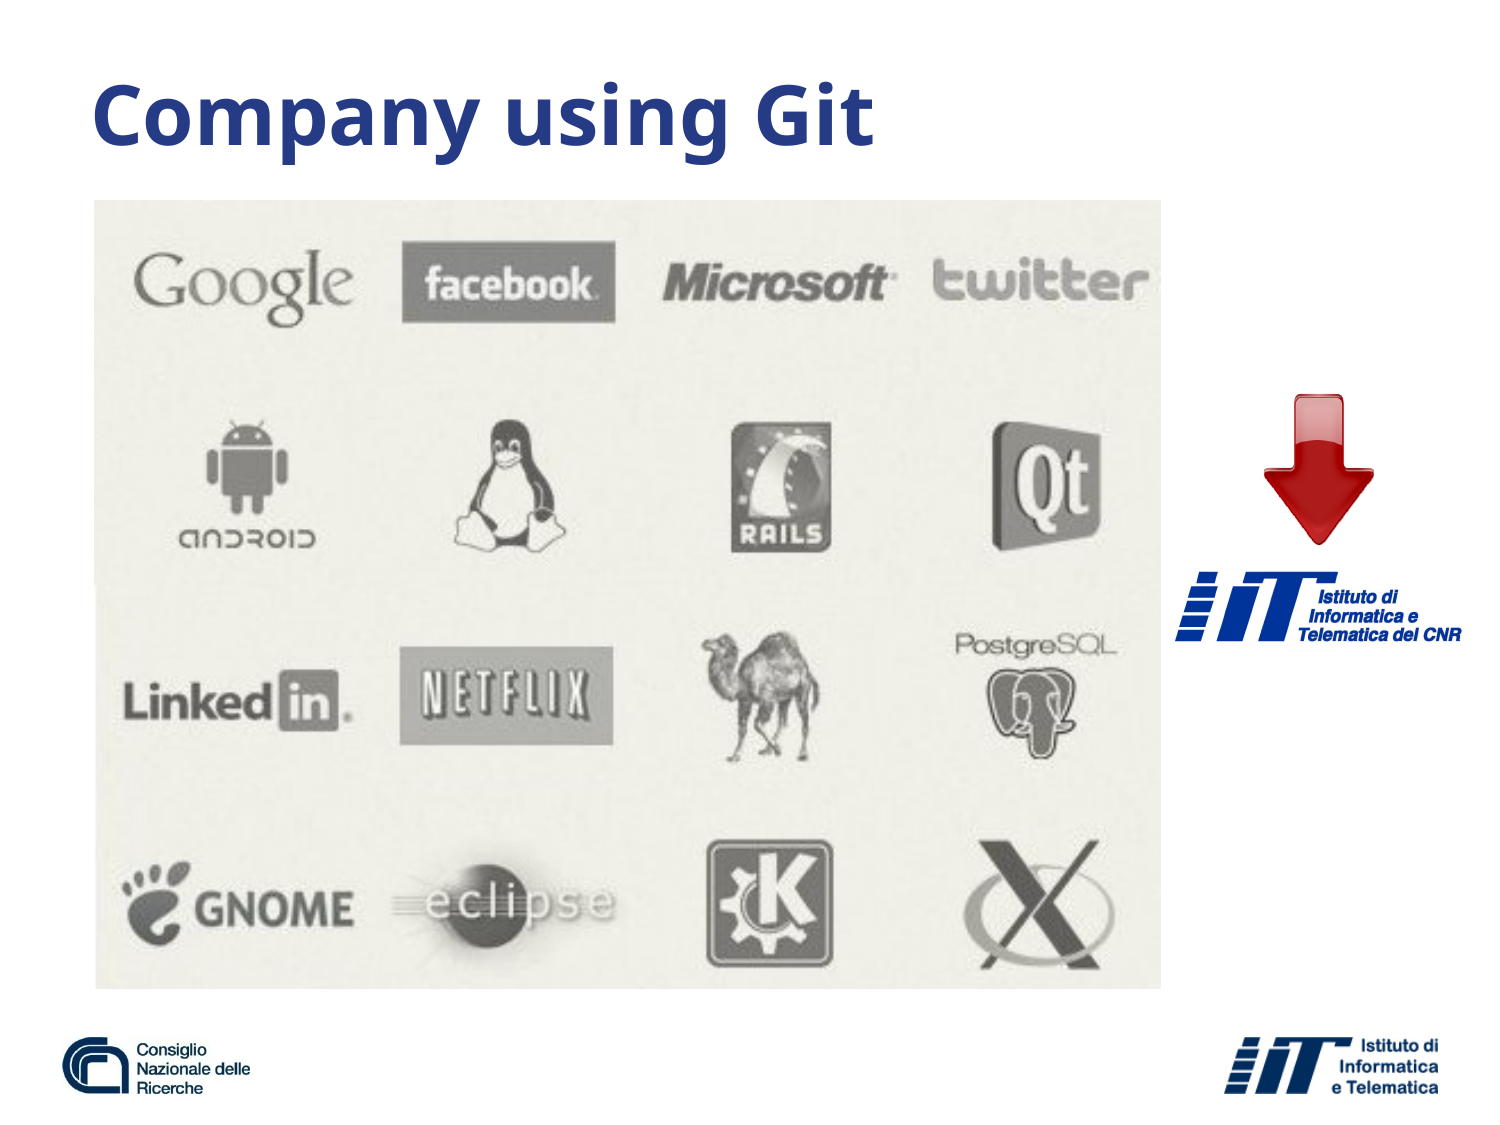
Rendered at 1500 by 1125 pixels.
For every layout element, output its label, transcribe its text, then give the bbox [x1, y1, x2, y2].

picture [1224, 1037, 1438, 1094]
picture [94, 200, 1161, 989]
title Company using Git [74, 45, 1449, 180]
picture [1228, 377, 1406, 555]
picture [62, 1037, 250, 1094]
picture [1169, 566, 1465, 651]
